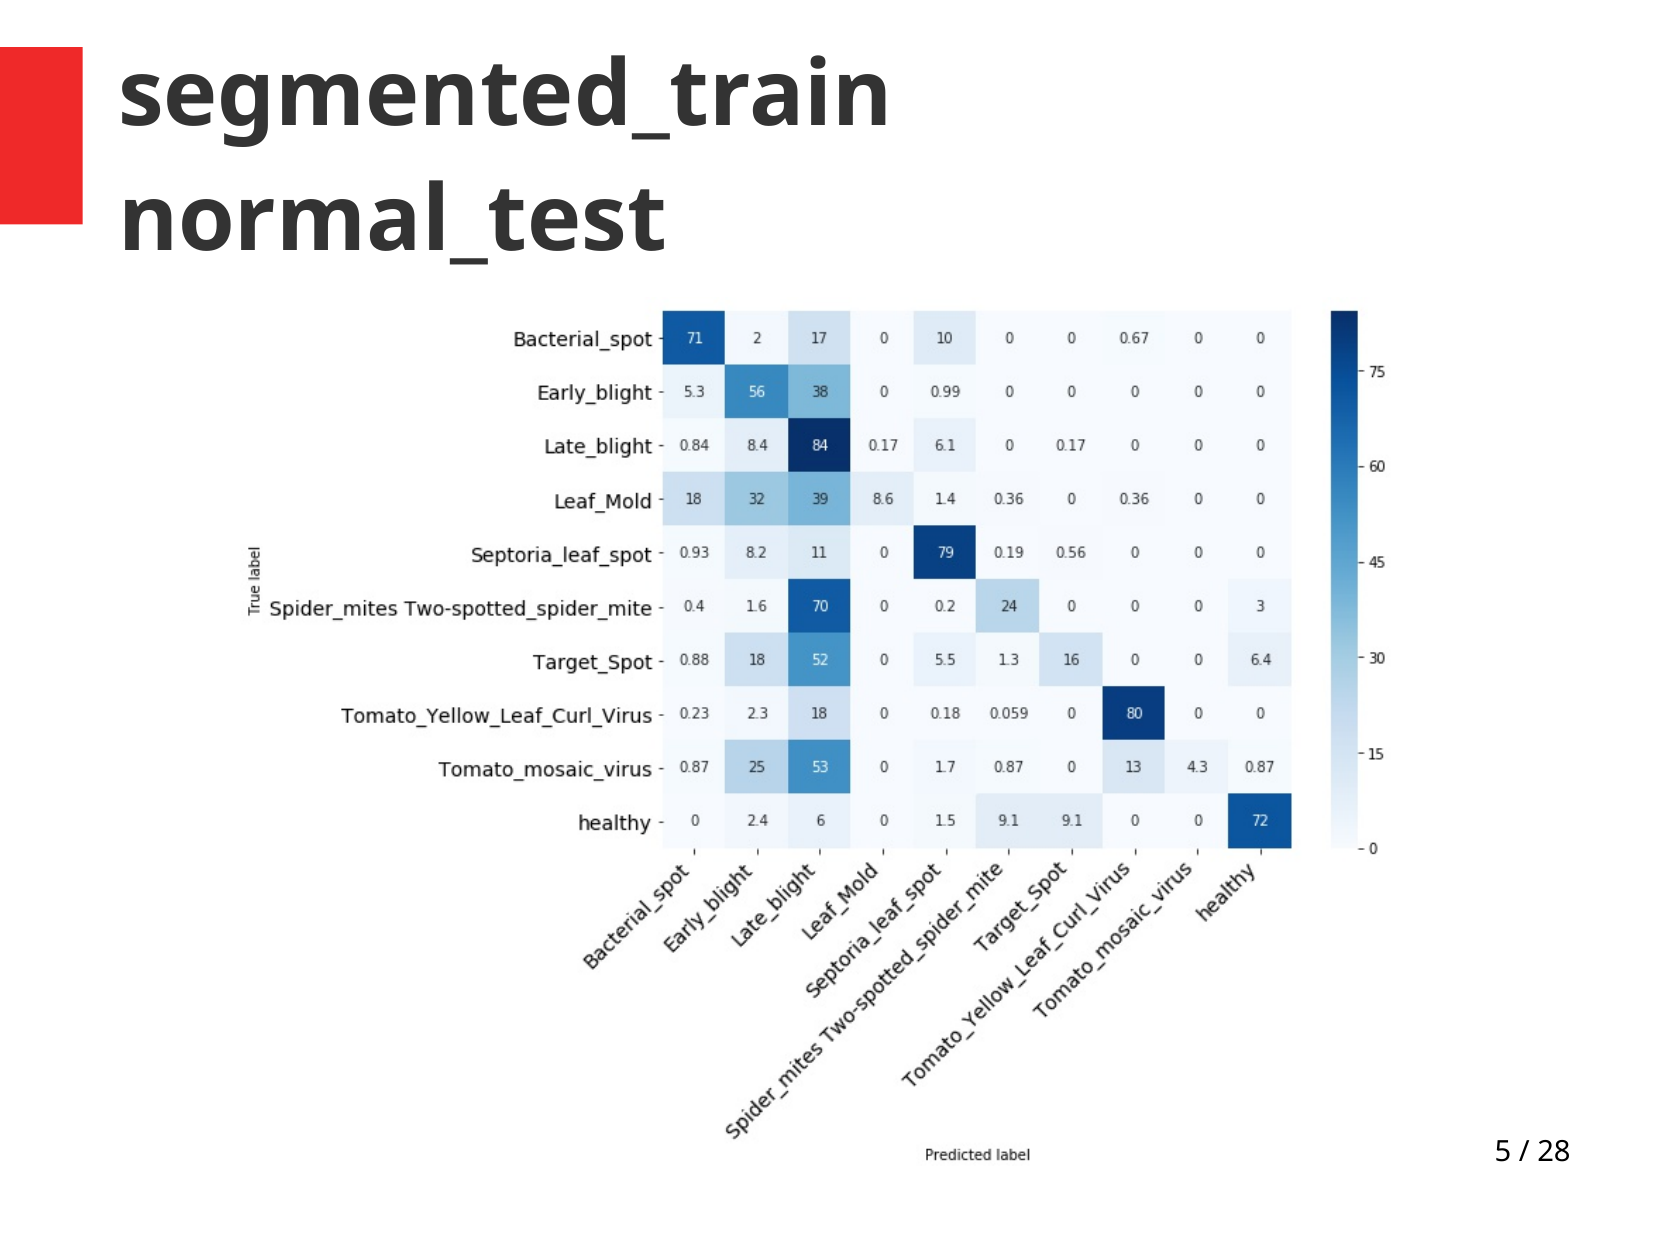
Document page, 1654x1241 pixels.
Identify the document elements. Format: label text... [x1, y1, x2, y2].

title segmented_train normal_test [118, 45, 1571, 260]
picture [240, 297, 1396, 1173]
